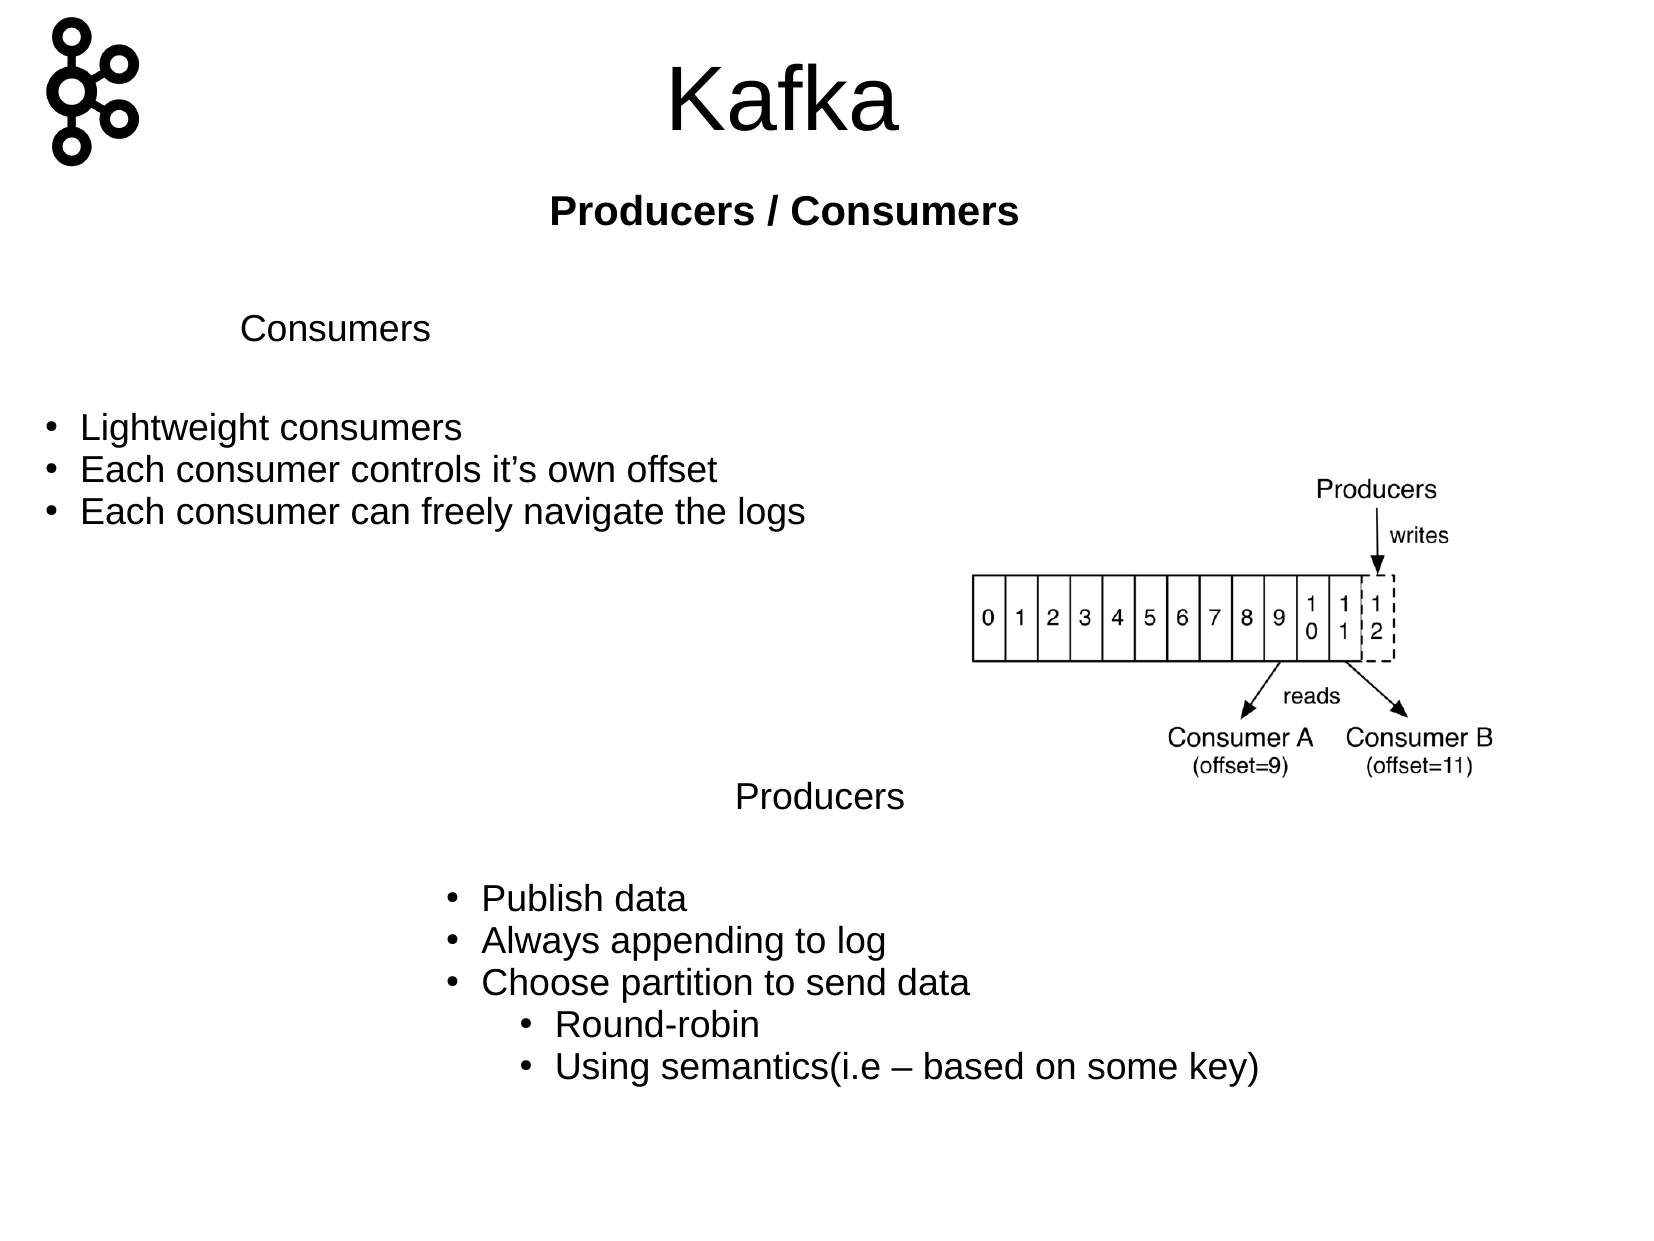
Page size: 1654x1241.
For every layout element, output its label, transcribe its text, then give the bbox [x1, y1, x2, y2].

picture [915, 449, 1571, 797]
text_box Producers [720, 768, 921, 826]
text_box Lightweight consumers Each consumer controls it’s own offset Each consumer can freely navigate the logs [30, 399, 822, 541]
picture [0, 0, 185, 185]
text_box Publish data Always appending to log Choose partition to send data Round-robin Using semantics(i.e – based on some key) [431, 870, 1276, 1095]
text_box Producers / Consumers [534, 180, 1036, 242]
text_box Consumers [225, 300, 446, 357]
text_box Kafka [650, 47, 916, 151]
